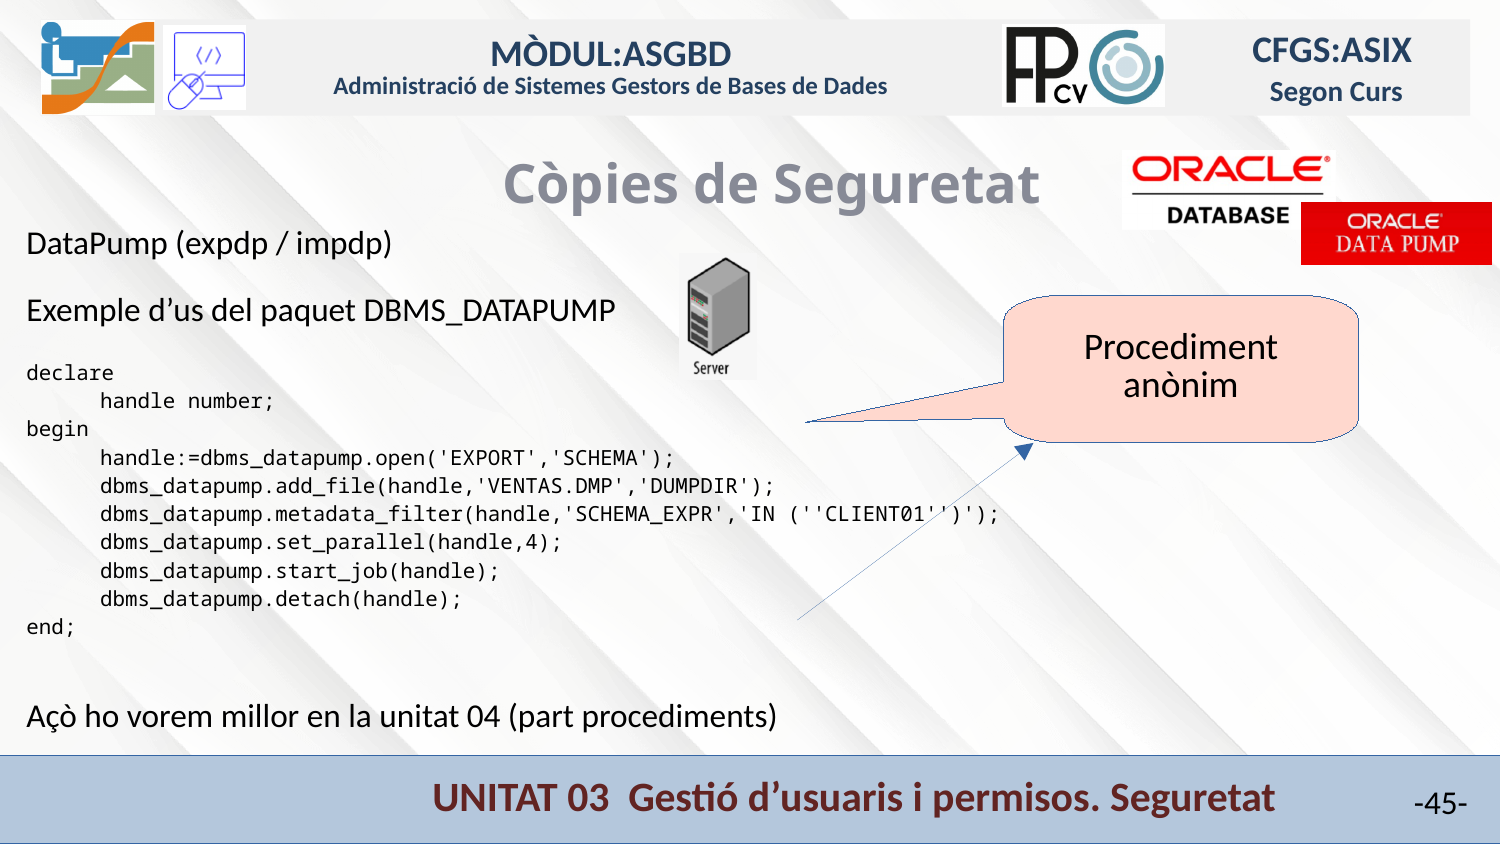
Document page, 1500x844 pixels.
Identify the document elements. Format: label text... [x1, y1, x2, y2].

text_box Procediment anònim [805, 295, 1359, 443]
picture [0, 0, 1500, 755]
title Còpies de Seguretat [502, 149, 1159, 229]
text_box DataPump (expdp / impdp) Exemple d’us del paquet DBMS_DATAPUMP declare handle number; begin handle:=dbms_datapump.open('EXPORT','SCHEMA'); dbms_datapump.add_file(handle,'VENTAS.DMP','DUMPDIR'); dbms_datapump.metadata_filter(handle,'SCHEMA_EXPR','IN (''CLIENT01'')'); dbms_datapump.set_parallel(handle,4); dbms_datapump.start_job(handle); dbms_datapump.detach(handle); end; Açò ho vorem millor en la unitat 04 (part procediments) [26, 229, 1472, 645]
